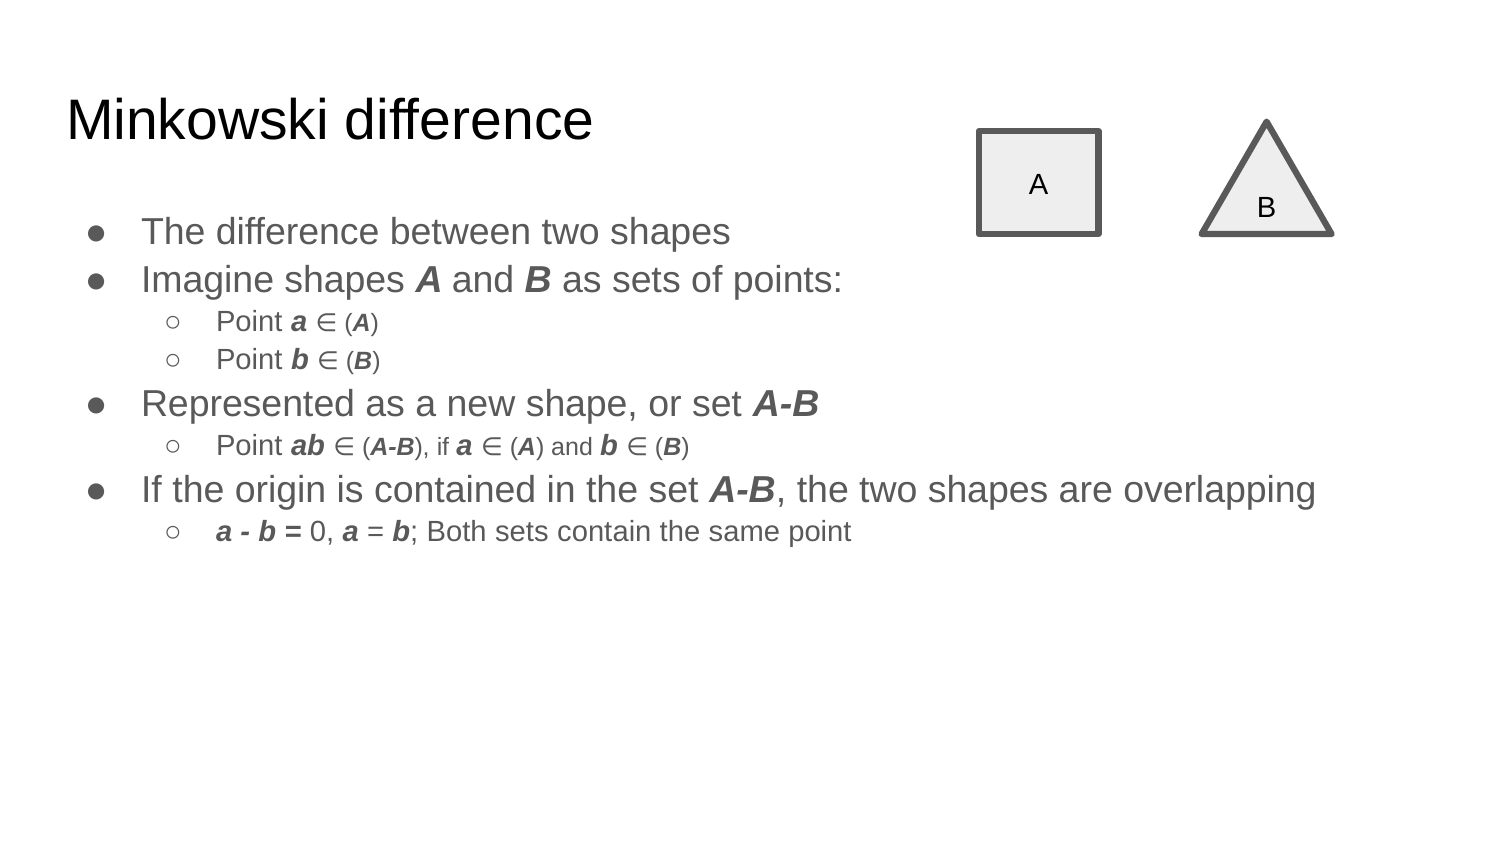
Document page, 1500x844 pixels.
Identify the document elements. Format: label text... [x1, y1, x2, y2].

text_box B [1201, 121, 1332, 235]
text_box A [978, 130, 1099, 235]
list The difference between two shapes Imagine shapes A and B as sets of points: Point a ∈ (A) Point b ∈ (B) Represented as a new shape, or set A-B Point ab ∈ (A-B), if a ∈ (A) and b ∈ (B) If the origin is contained in the set A-B, the two shapes are overlapping a - b = 0, a = b; Both sets contain the same point [51, 189, 1449, 750]
title Minkowski difference [51, 72, 1449, 167]
